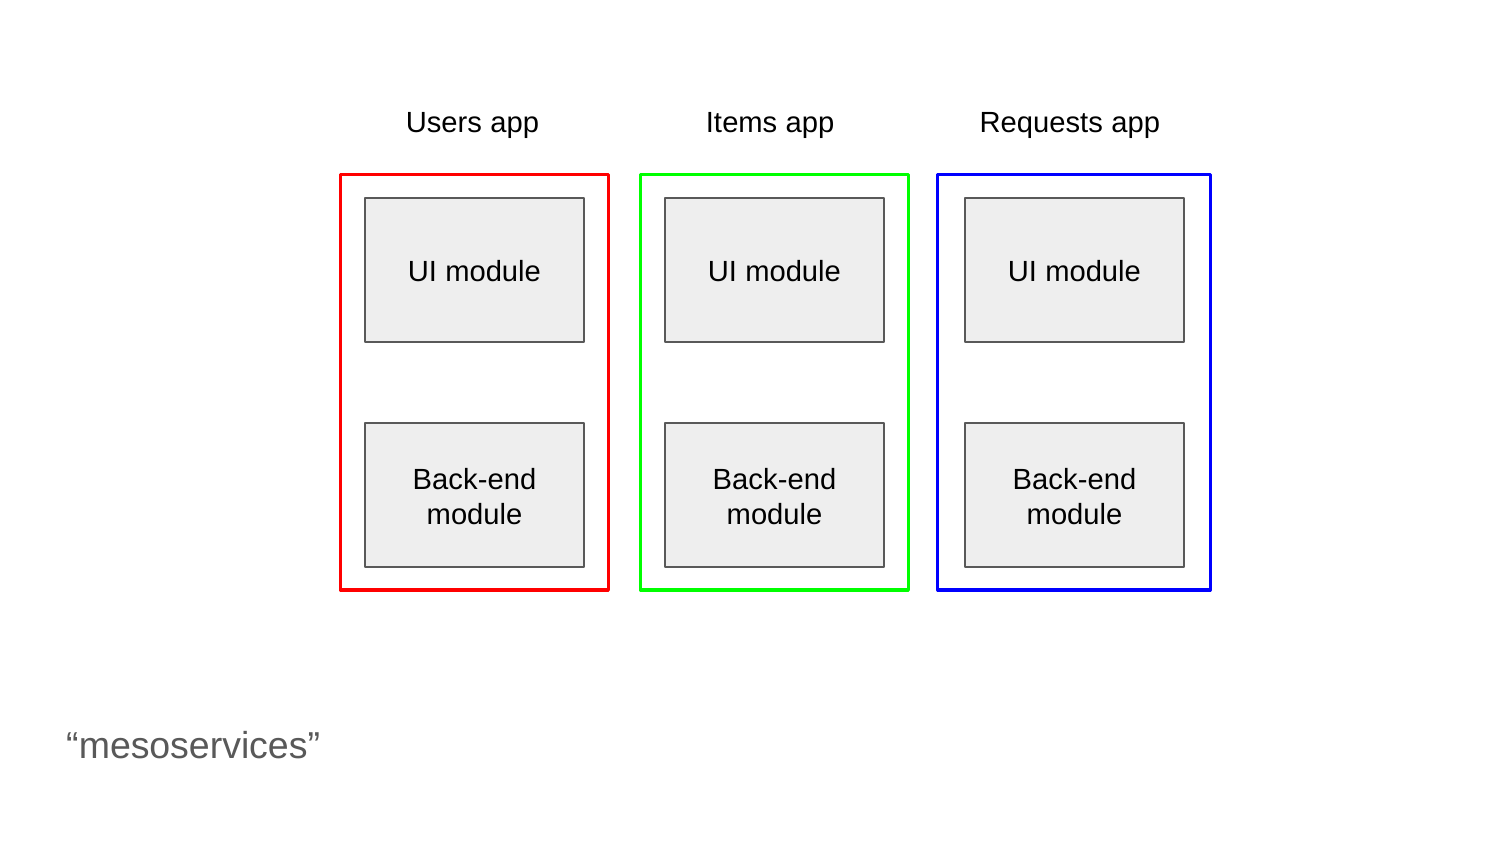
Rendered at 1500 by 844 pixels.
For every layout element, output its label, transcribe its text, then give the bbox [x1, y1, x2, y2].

text_box UI module [364, 198, 584, 342]
list “mesoservices” [51, 694, 1036, 794]
text_box Back-end module [664, 423, 884, 567]
text_box Items app [690, 88, 859, 163]
text_box Back-end module [364, 423, 584, 567]
text_box UI module [664, 198, 884, 342]
text_box Users app [390, 88, 559, 163]
text_box Back-end module [964, 423, 1184, 567]
text_box Requests app [964, 88, 1184, 163]
text_box UI module [964, 198, 1184, 342]
